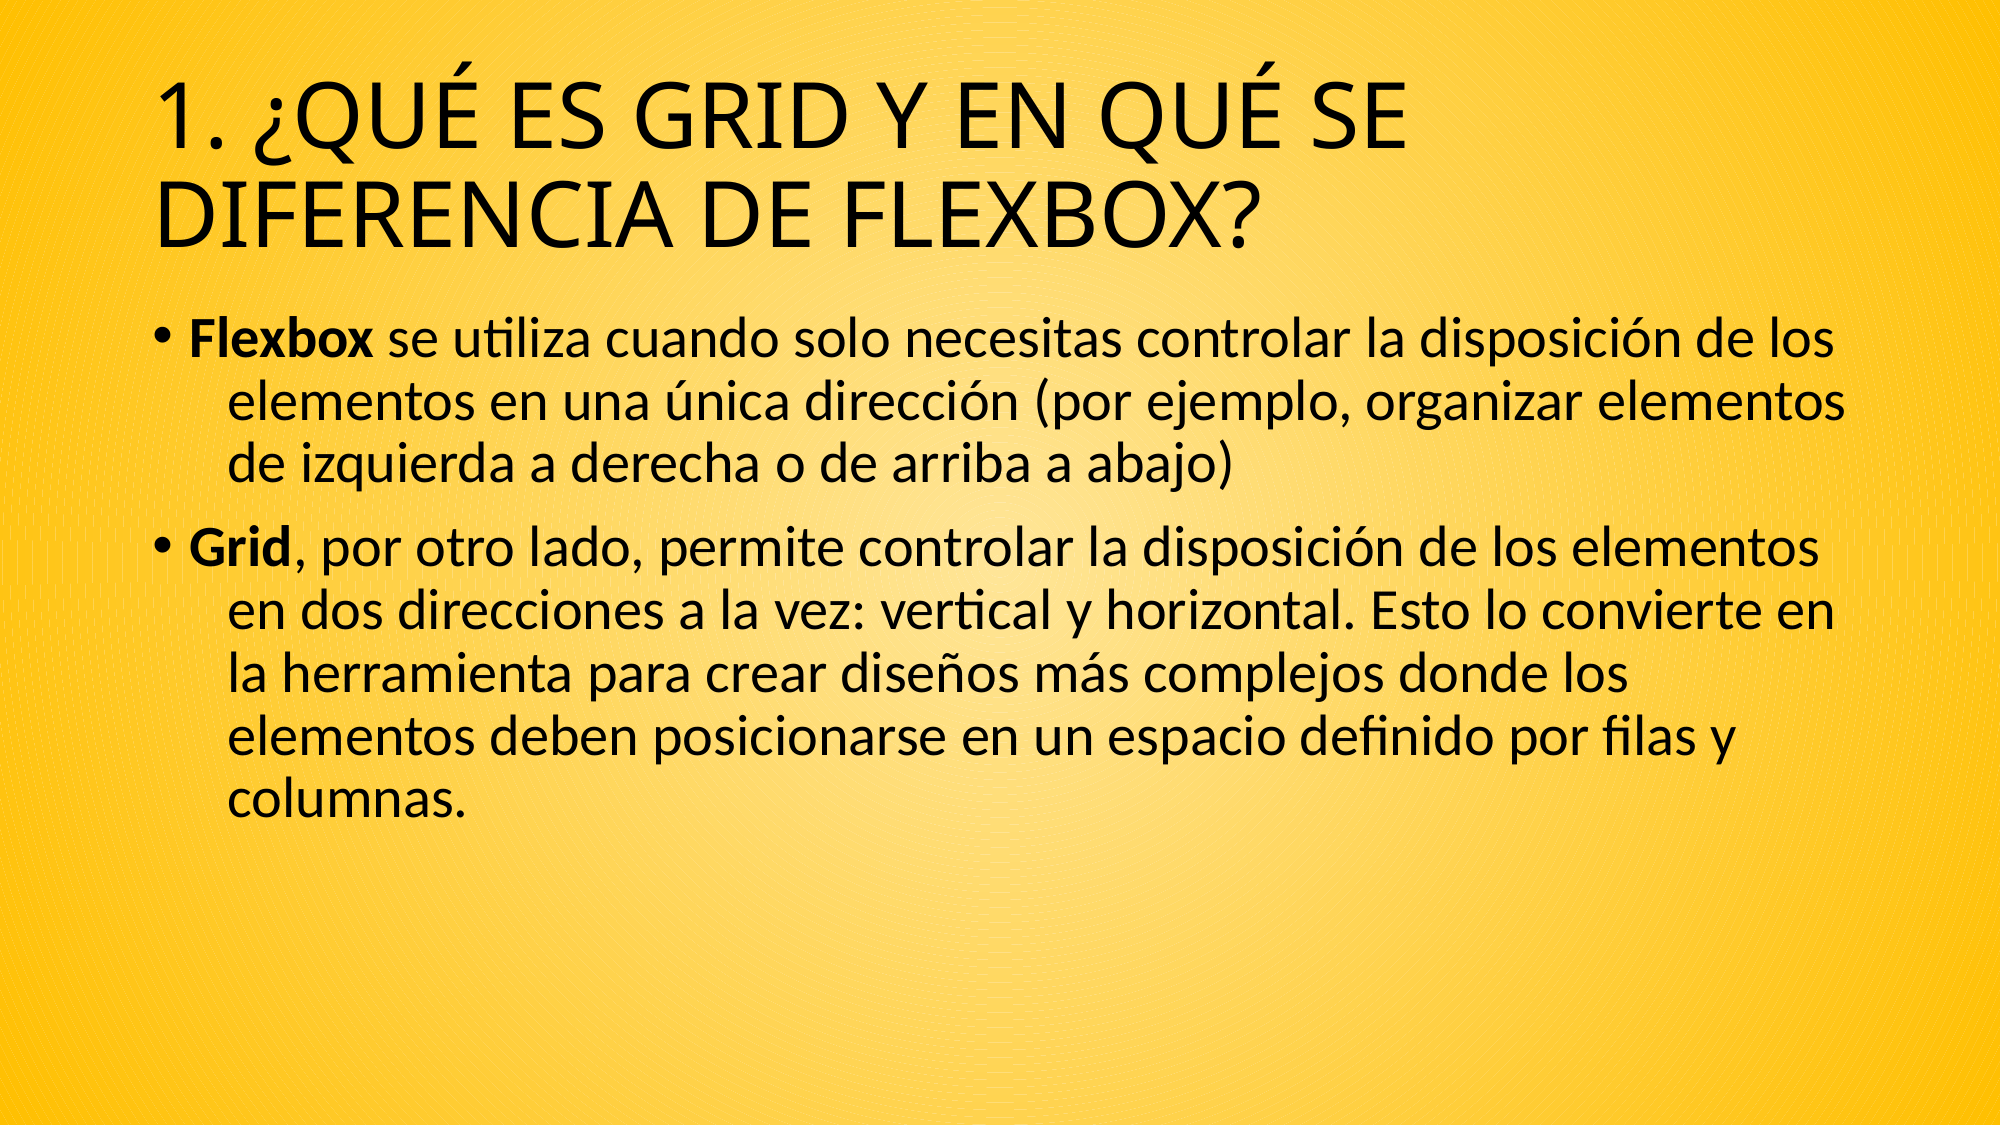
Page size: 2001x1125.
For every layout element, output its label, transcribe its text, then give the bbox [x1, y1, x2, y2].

list Flexbox se utiliza cuando solo necesitas controlar la disposición de los elementos en una única dirección (por ejemplo, organizar elementos de izquierda a derecha o de arriba a abajo) Grid, por otro lado, permite controlar la disposición de los elementos en dos direcciones a la vez: vertical y horizontal. Esto lo convierte en la herramienta para crear diseños más complejos donde los elementos deben posicionarse en un espacio definido por filas y columnas. [137, 299, 1863, 1014]
title 1. ¿QUÉ ES GRID Y EN QUÉ SE DIFERENCIA DE FLEXBOX? [137, 59, 1863, 278]
